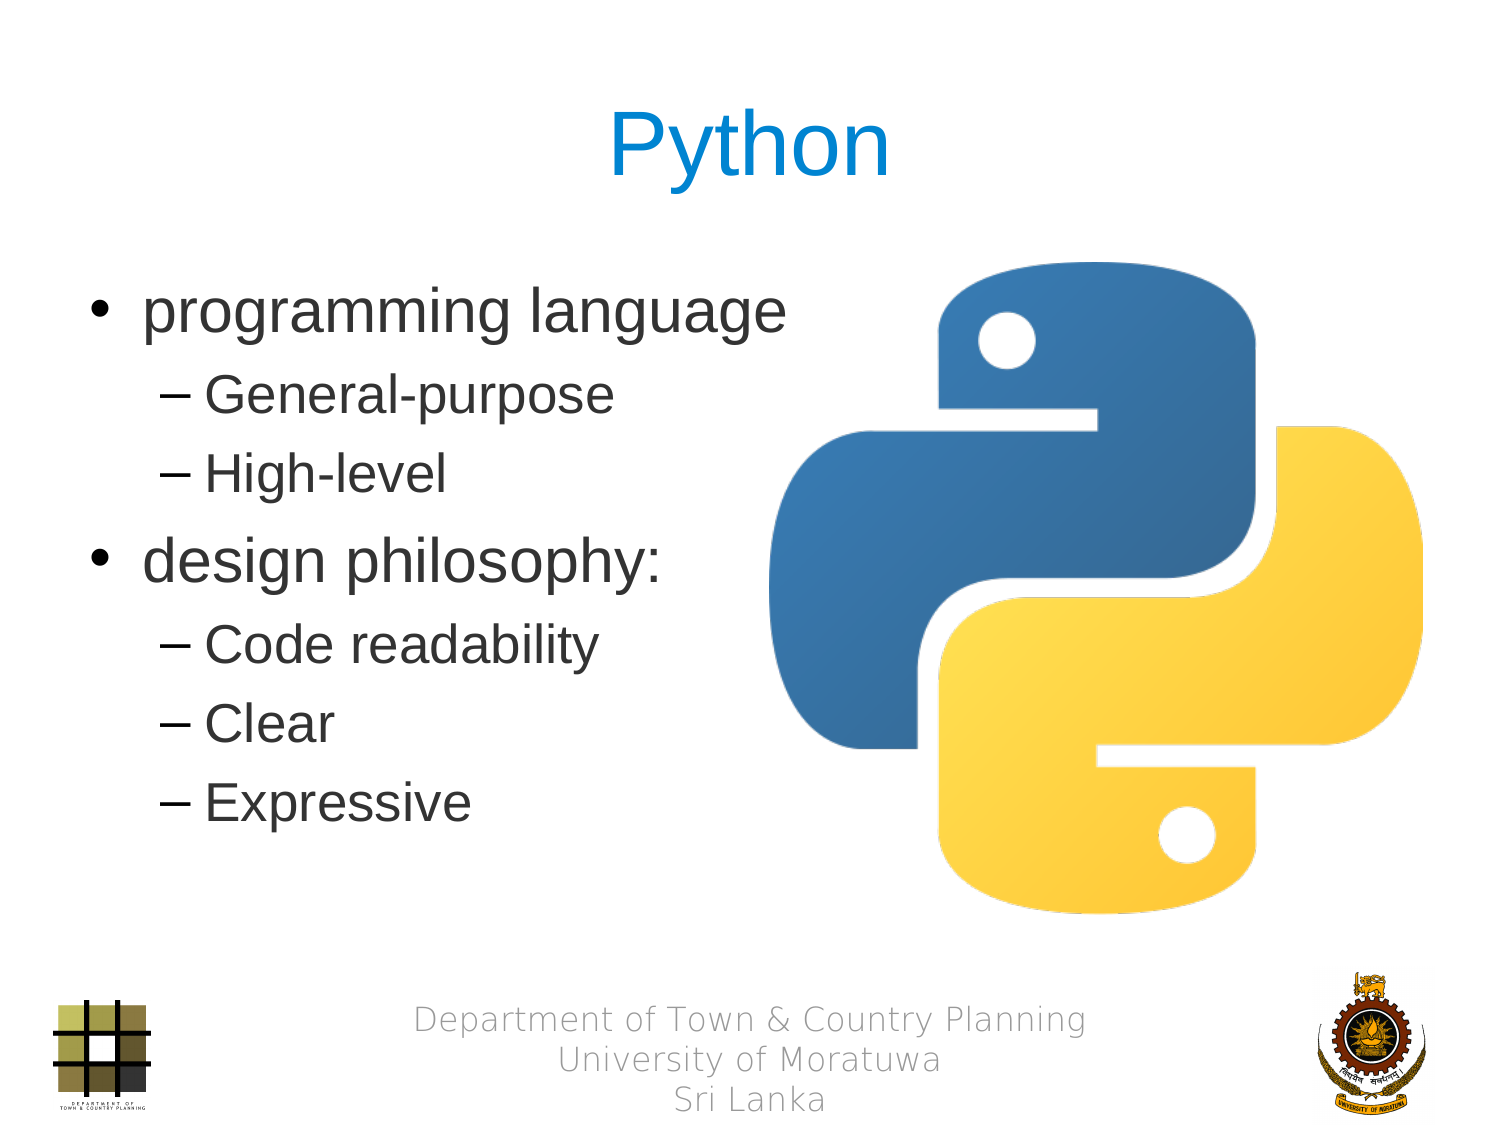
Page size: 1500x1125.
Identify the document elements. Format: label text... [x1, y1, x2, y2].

picture [53, 1000, 151, 1110]
title Python [75, 45, 1426, 233]
picture [1312, 966, 1435, 1125]
picture [769, 262, 1423, 915]
list programming language General-purpose High-level design philosophy: Code readability Clear Expressive [75, 262, 811, 916]
